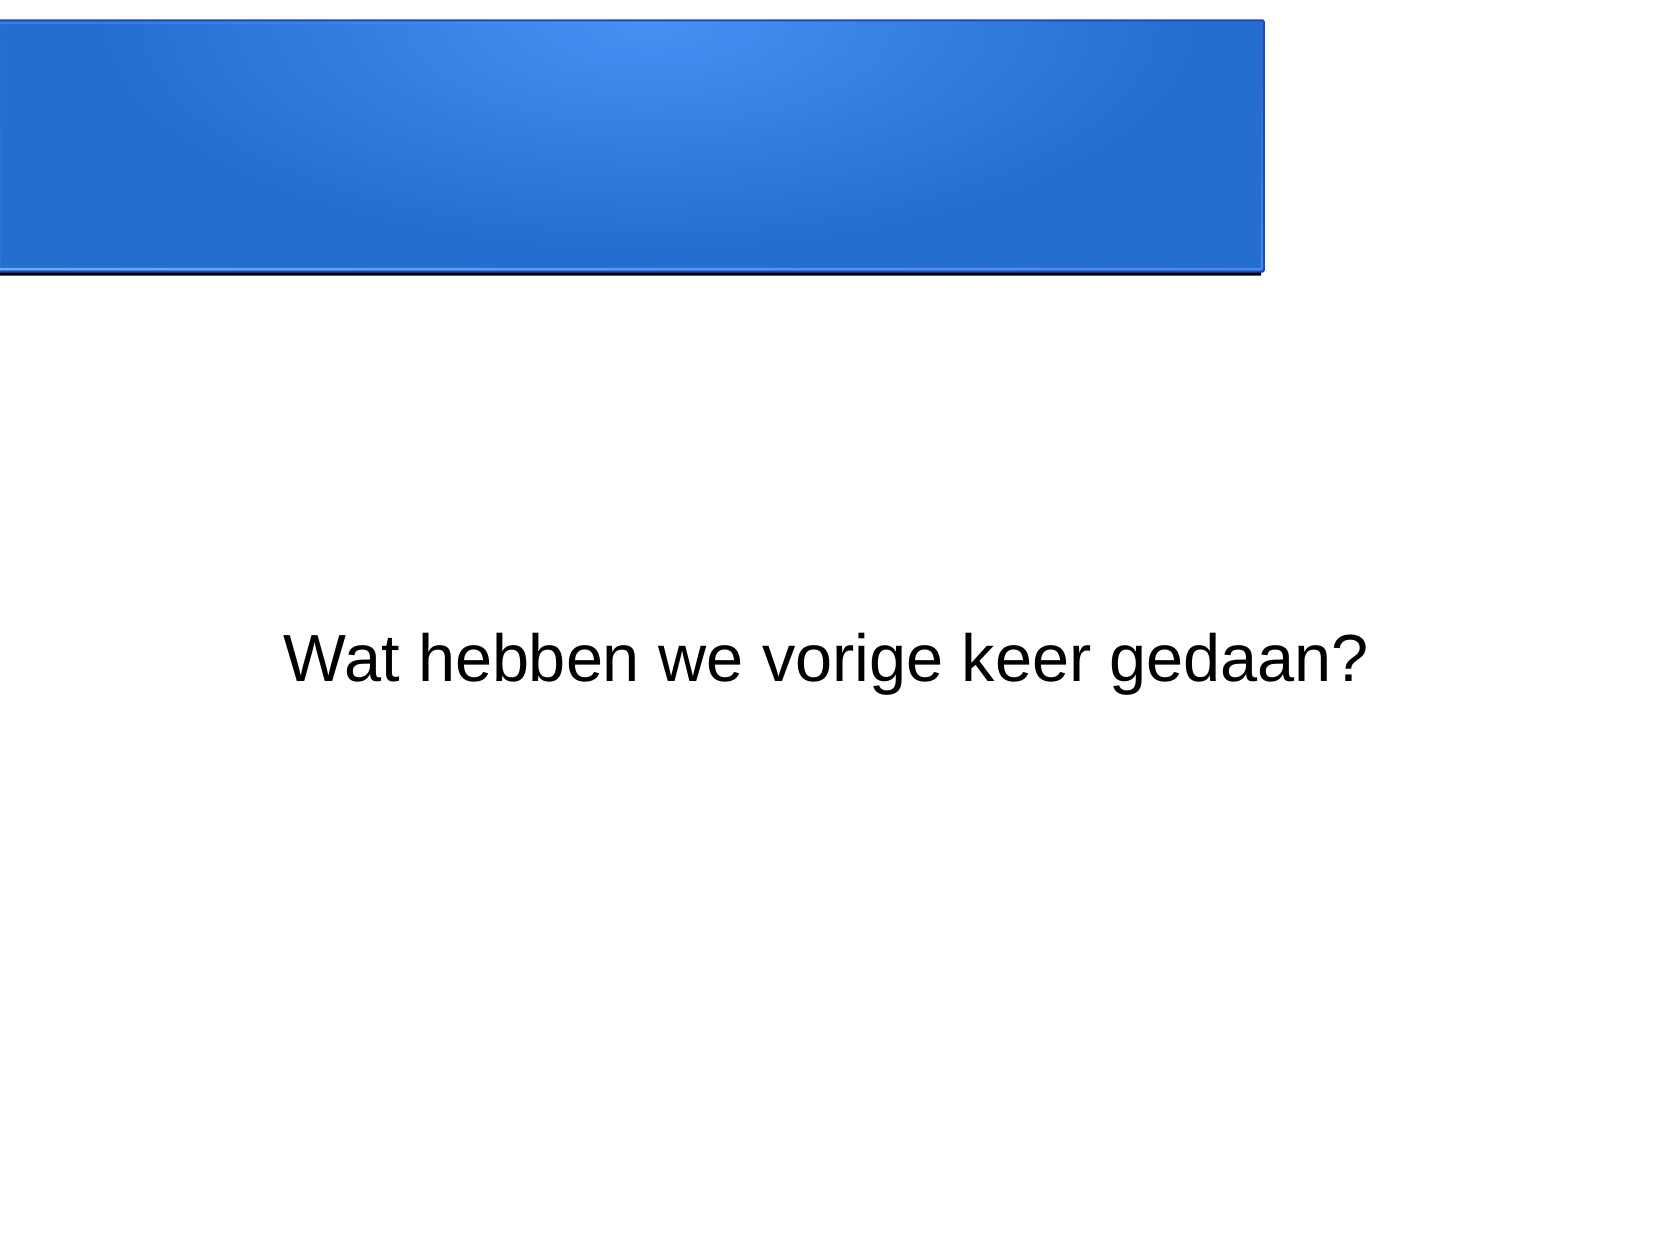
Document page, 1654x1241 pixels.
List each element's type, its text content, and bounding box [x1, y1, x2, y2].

subtitle Wat hebben we vorige keer gedaan? [82, 299, 1571, 1019]
